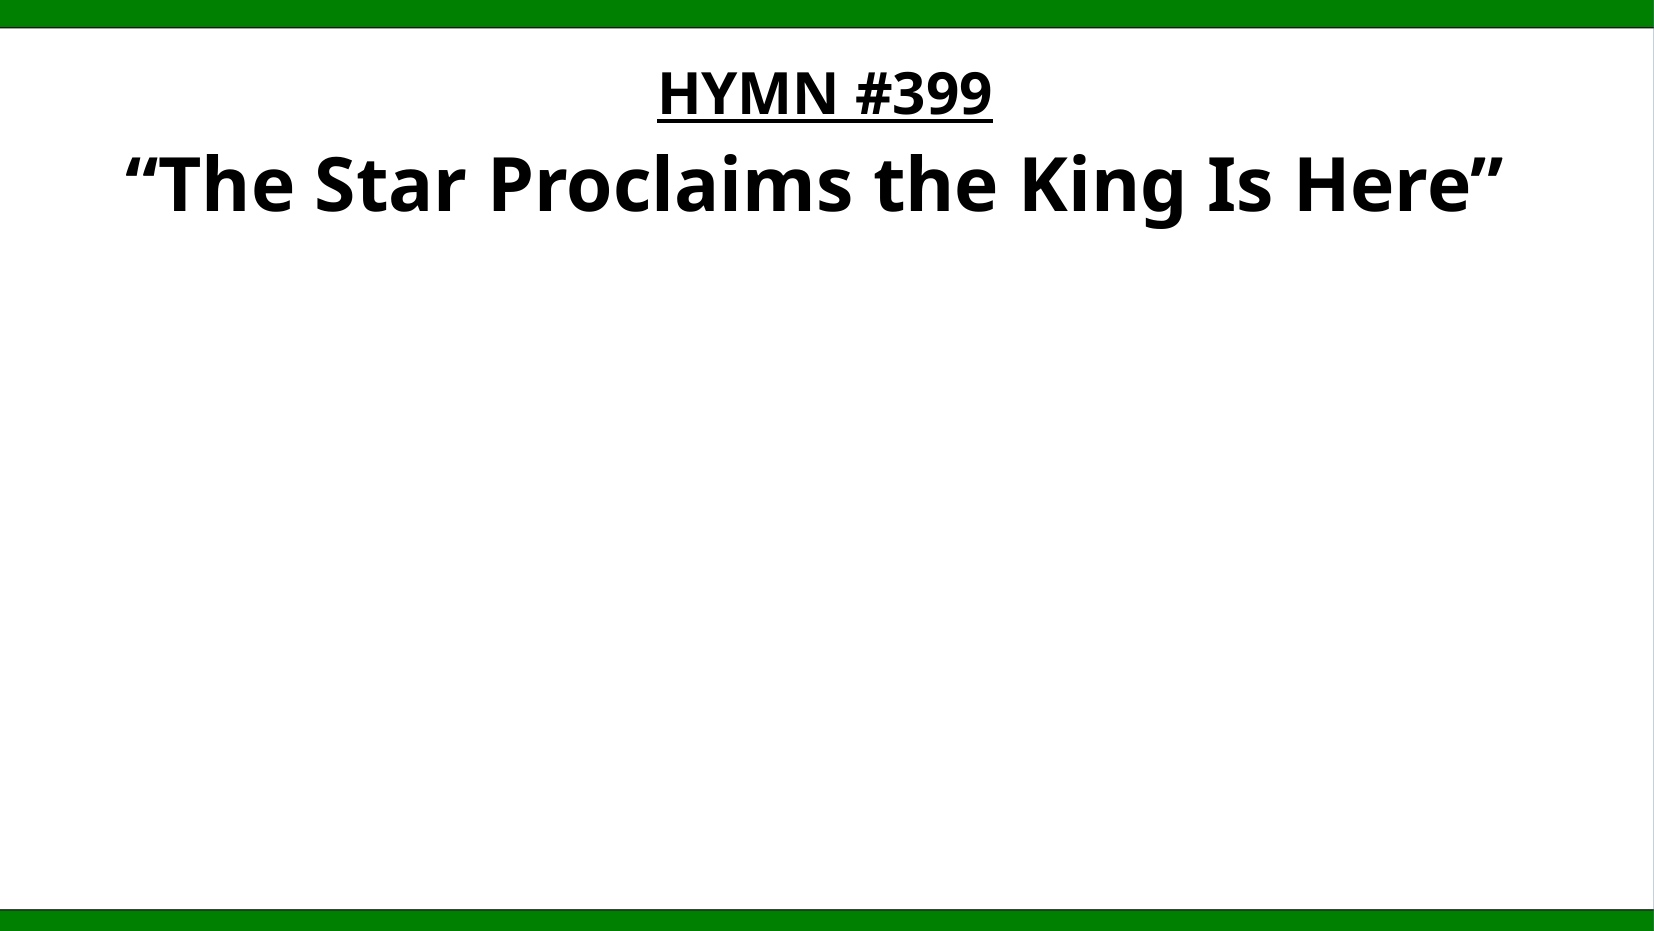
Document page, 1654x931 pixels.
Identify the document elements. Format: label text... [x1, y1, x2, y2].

picture [0, 0, 1654, 931]
text_box HYMN #399 “The Star Proclaims the King Is Here” [75, 45, 1576, 286]
